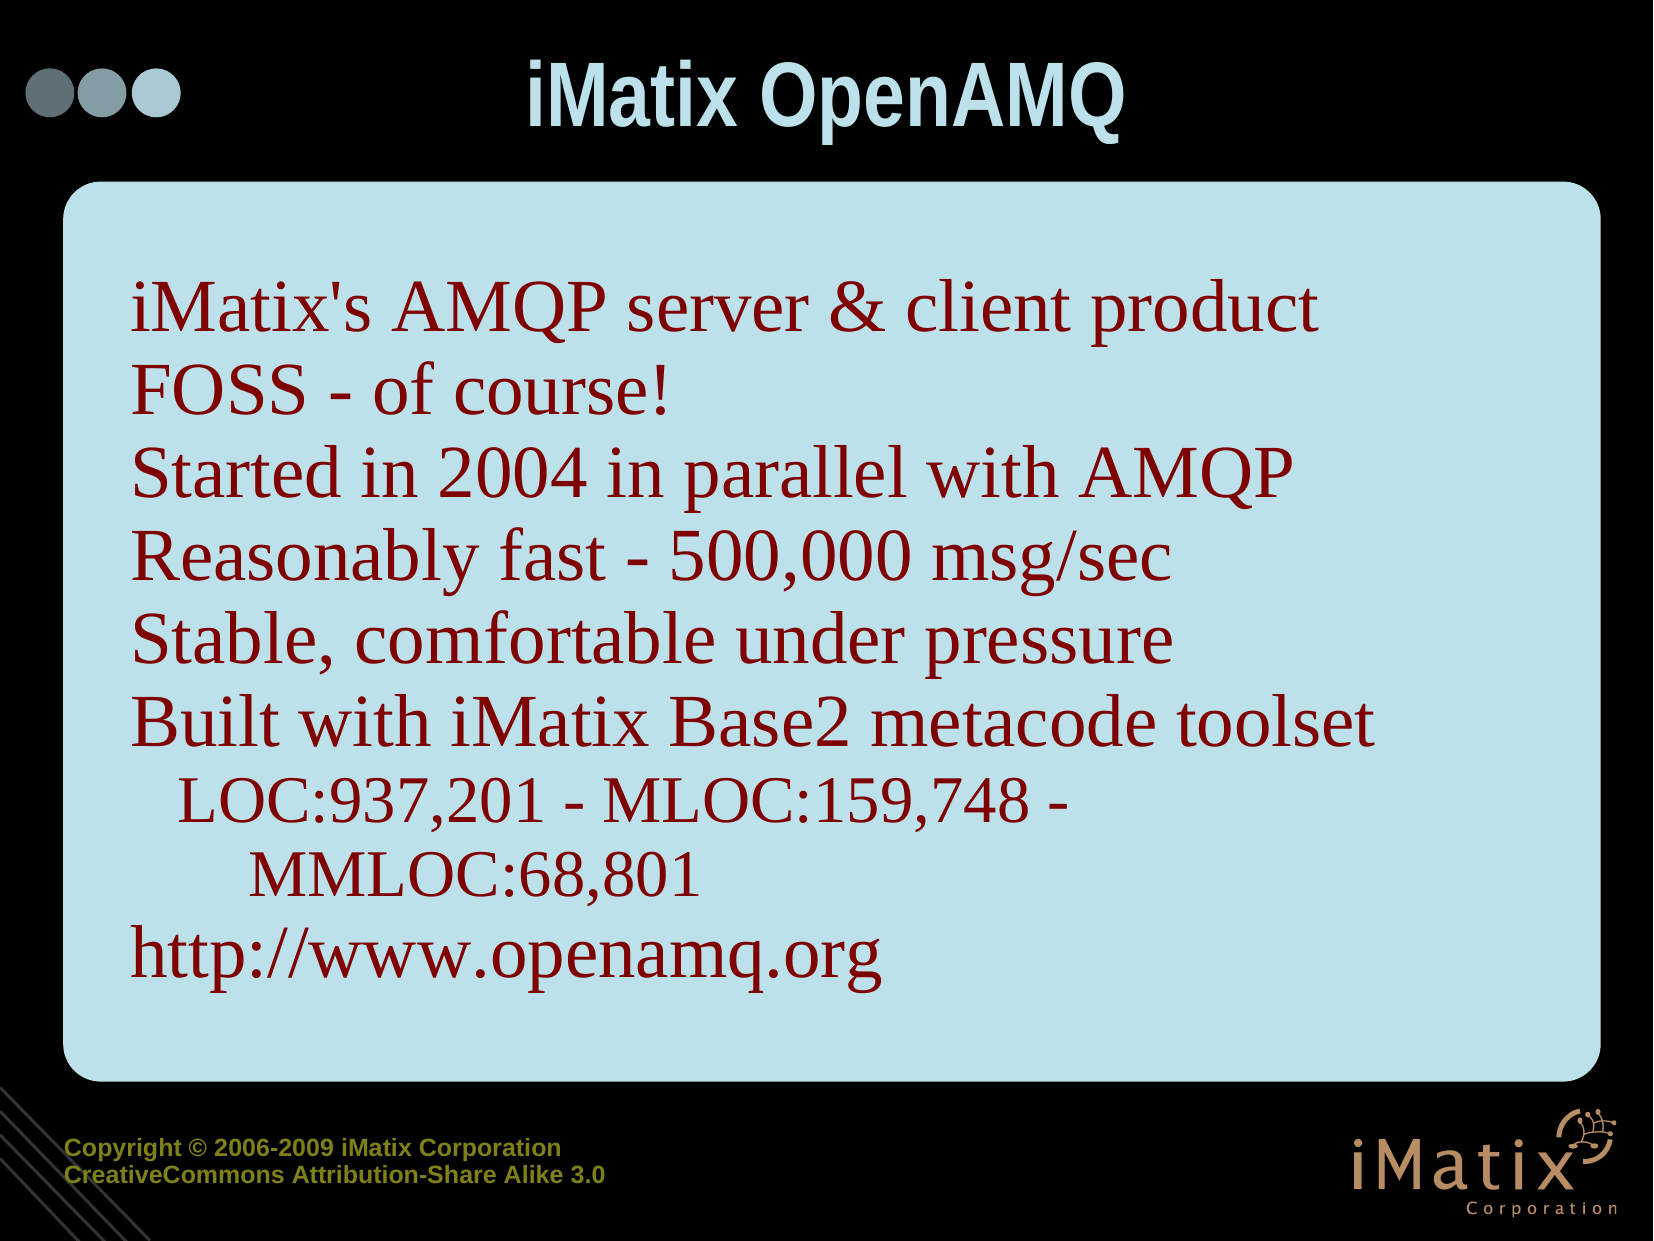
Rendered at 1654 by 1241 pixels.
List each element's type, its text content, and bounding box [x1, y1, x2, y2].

picture [1354, 1108, 1617, 1219]
title iMatix OpenAMQ [0, 0, 1653, 188]
list iMatix's AMQP server & client product FOSS - of course! Started in 2004 in parallel with AMQP Reasonably fast - 500,000 msg/sec Stable, comfortable under pressure Built with iMatix Base2 metacode toolset LOC:937,201 - MLOC:159,748 - MMLOC:68,801 http://www.openamq.org [118, 264, 1509, 1010]
